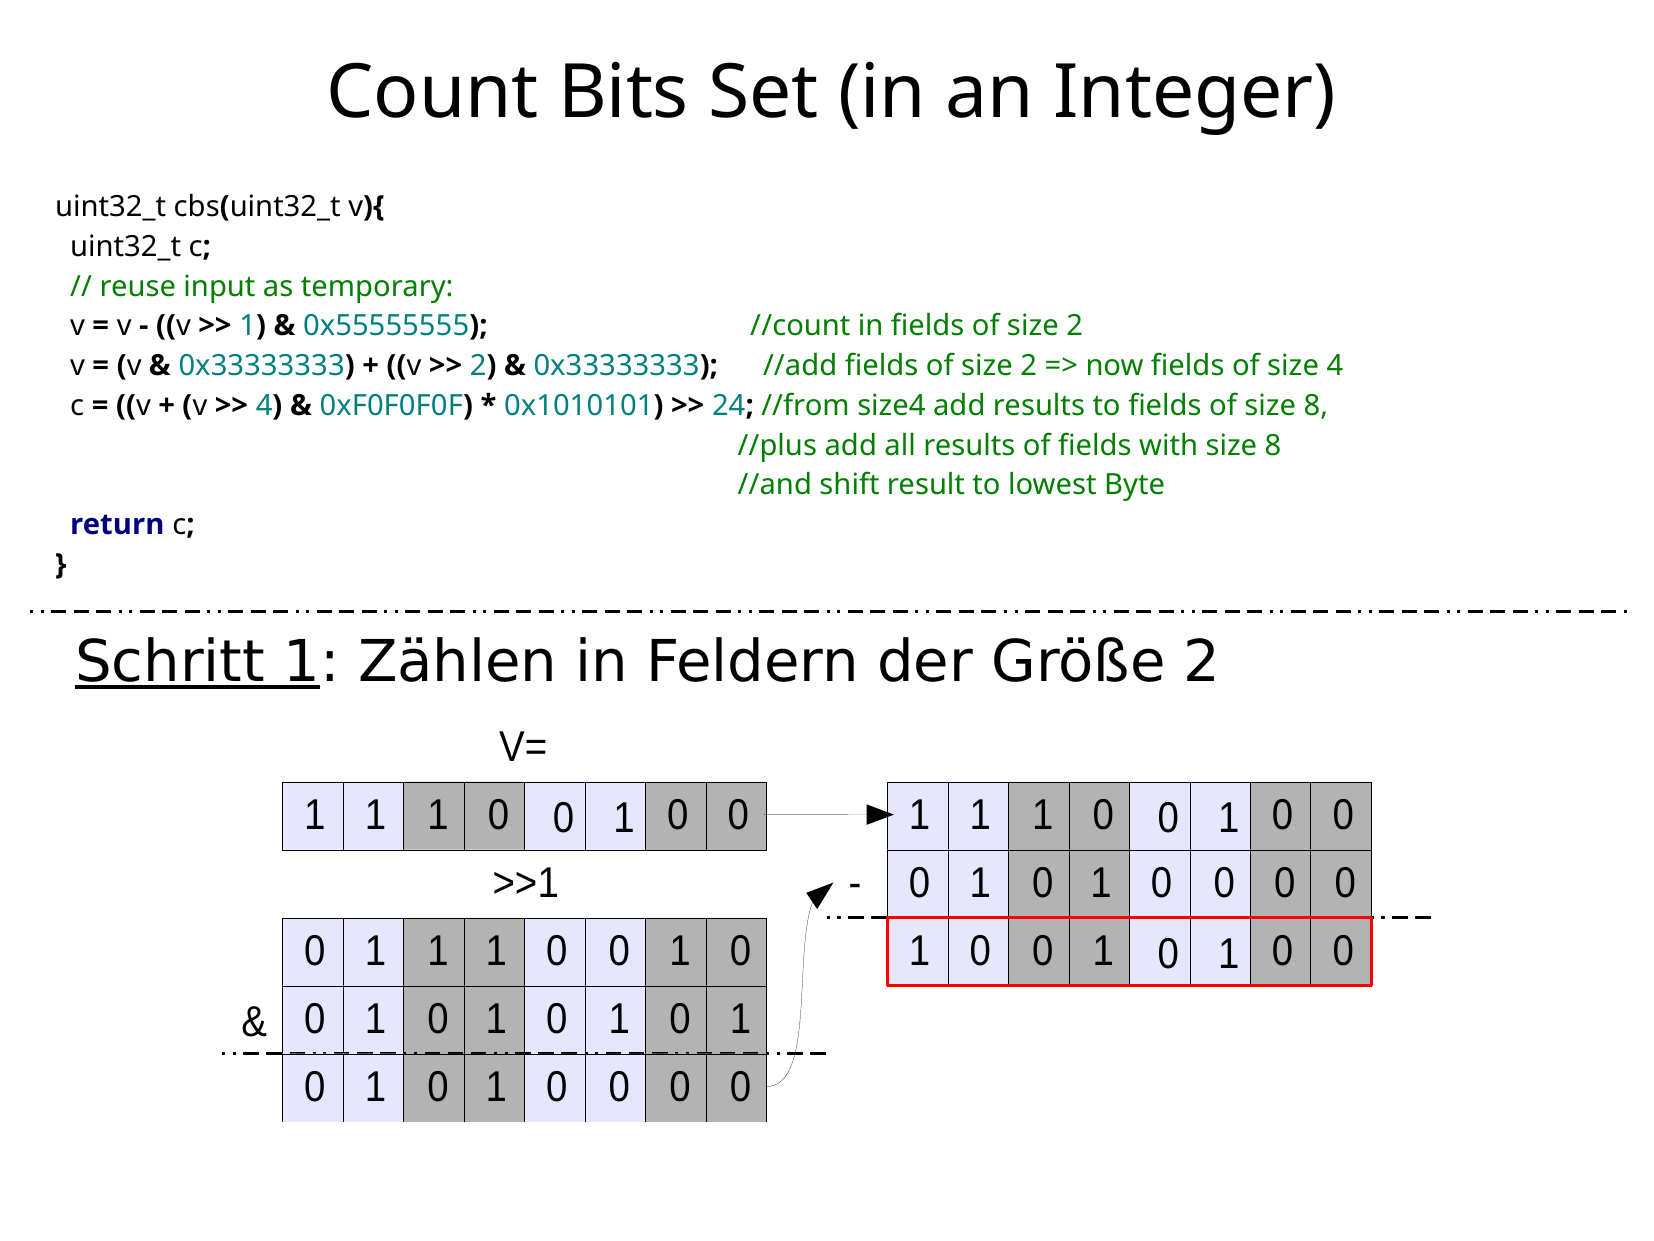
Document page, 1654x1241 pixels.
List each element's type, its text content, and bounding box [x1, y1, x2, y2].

text_box Count Bits Set (in an Integer) [60, 29, 1603, 151]
picture [220, 713, 1434, 1122]
text_box uint32_t cbs(uint32_t v){ uint32_t c; // reuse input as temporary: v = v - ((v >> 1) & 0x55555555); //count in fields of size 2 v = (v & 0x33333333) + ((v >> 2) & 0x33333333); //add fields of size 2 => now fields of size 4 c = ((v + (v >> 4) & 0xF0F0F0F) * 0x1010101) >> 24; //from size4 add results to fields of size 8, //plus add all results of fields with size 8 //and shift result to lowest Byte return c; } [40, 177, 1614, 598]
text_box Schritt 1: Zählen in Feldern der Größe 2 [60, 620, 1239, 708]
